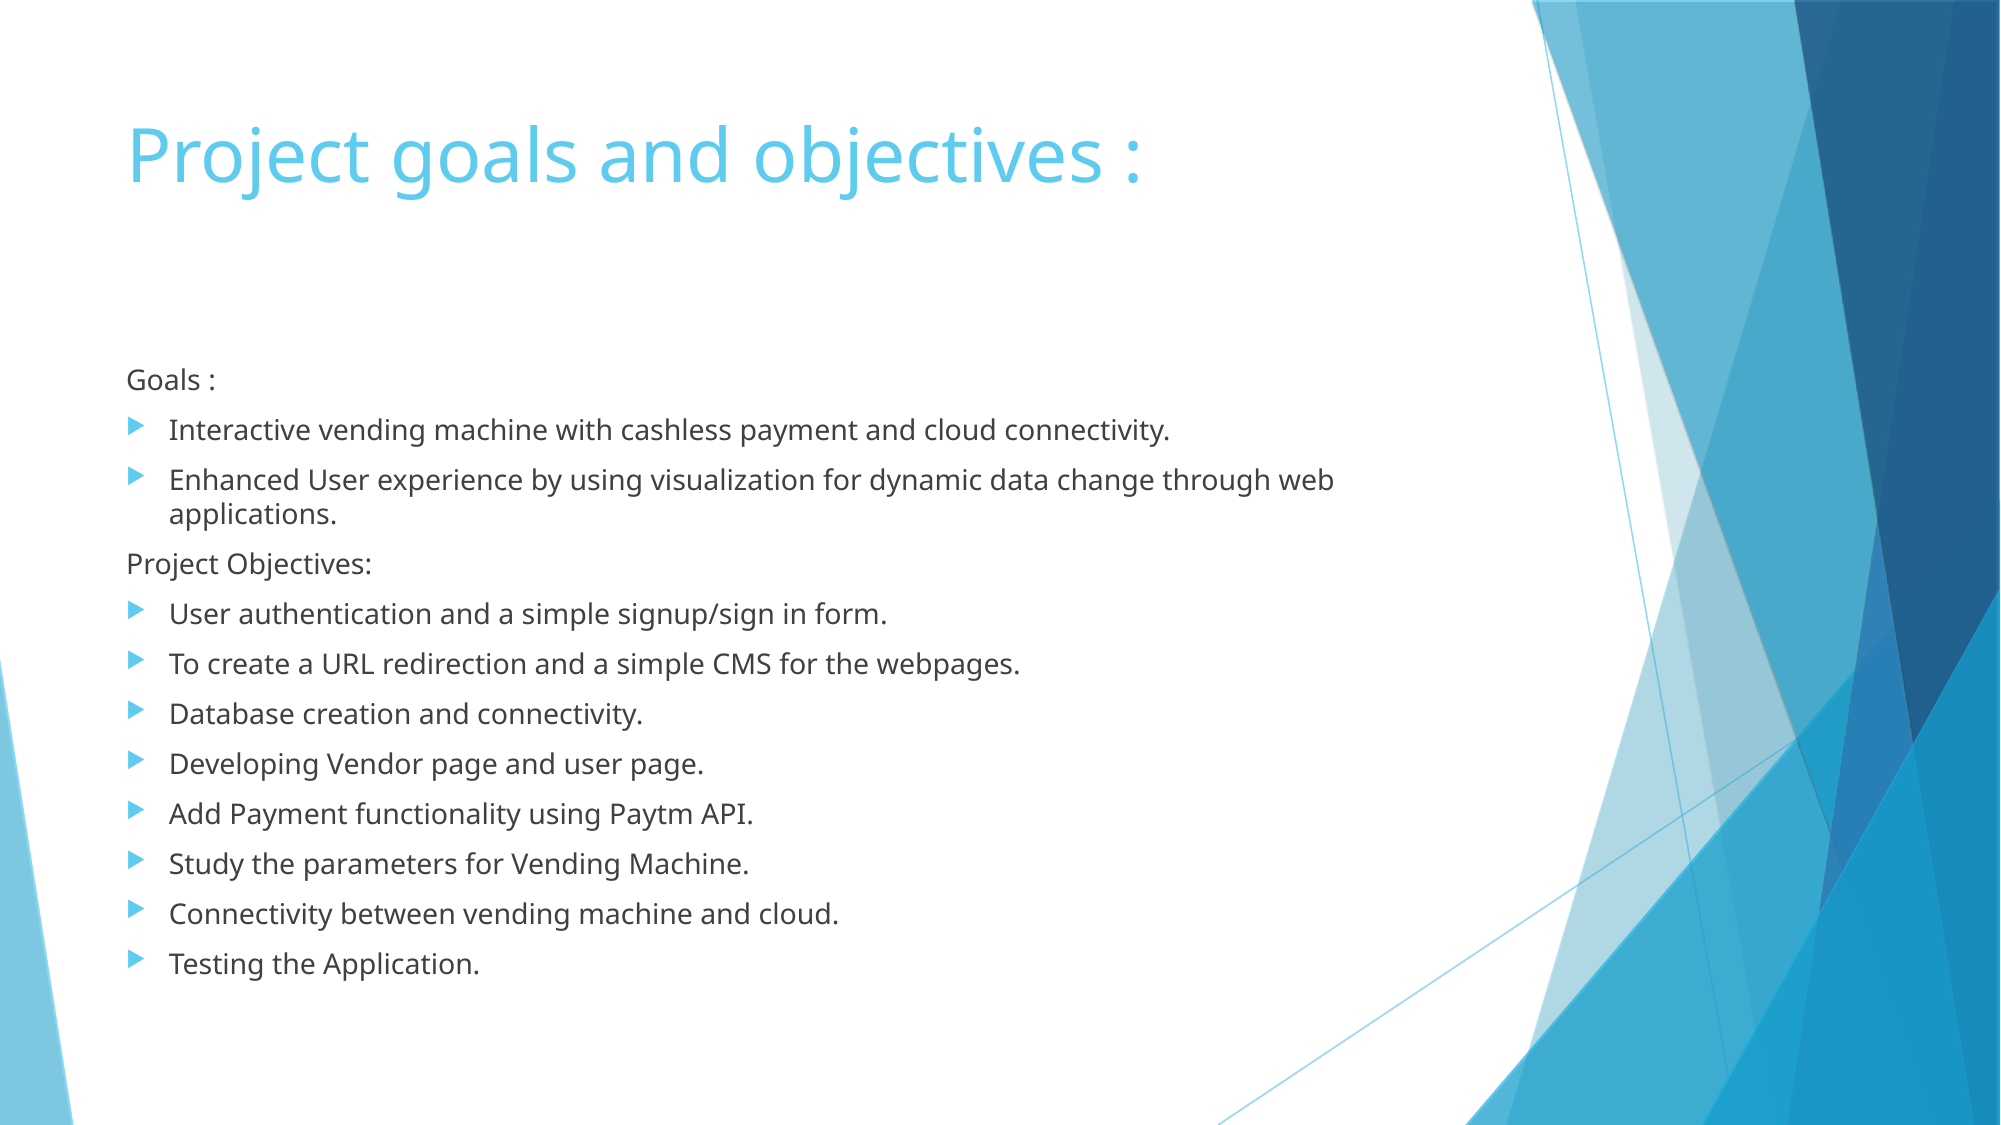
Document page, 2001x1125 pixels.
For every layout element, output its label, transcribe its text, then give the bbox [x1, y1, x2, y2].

title Project goals and objectives : [111, 99, 1522, 317]
list Goals : Interactive vending machine with cashless payment and cloud connectivity. Enhanced User experience by using visualization for dynamic data change through web applications. Project Objectives: User authentication and a simple signup/sign in form. To create a URL redirection and a simple CMS for the webpages. Database creation and connectivity. Developing Vendor page and user page. Add Payment functionality using Paytm API. Study the parameters for Vending Machine. Connectivity between vending machine and cloud. Testing the Application. [111, 354, 1522, 992]
